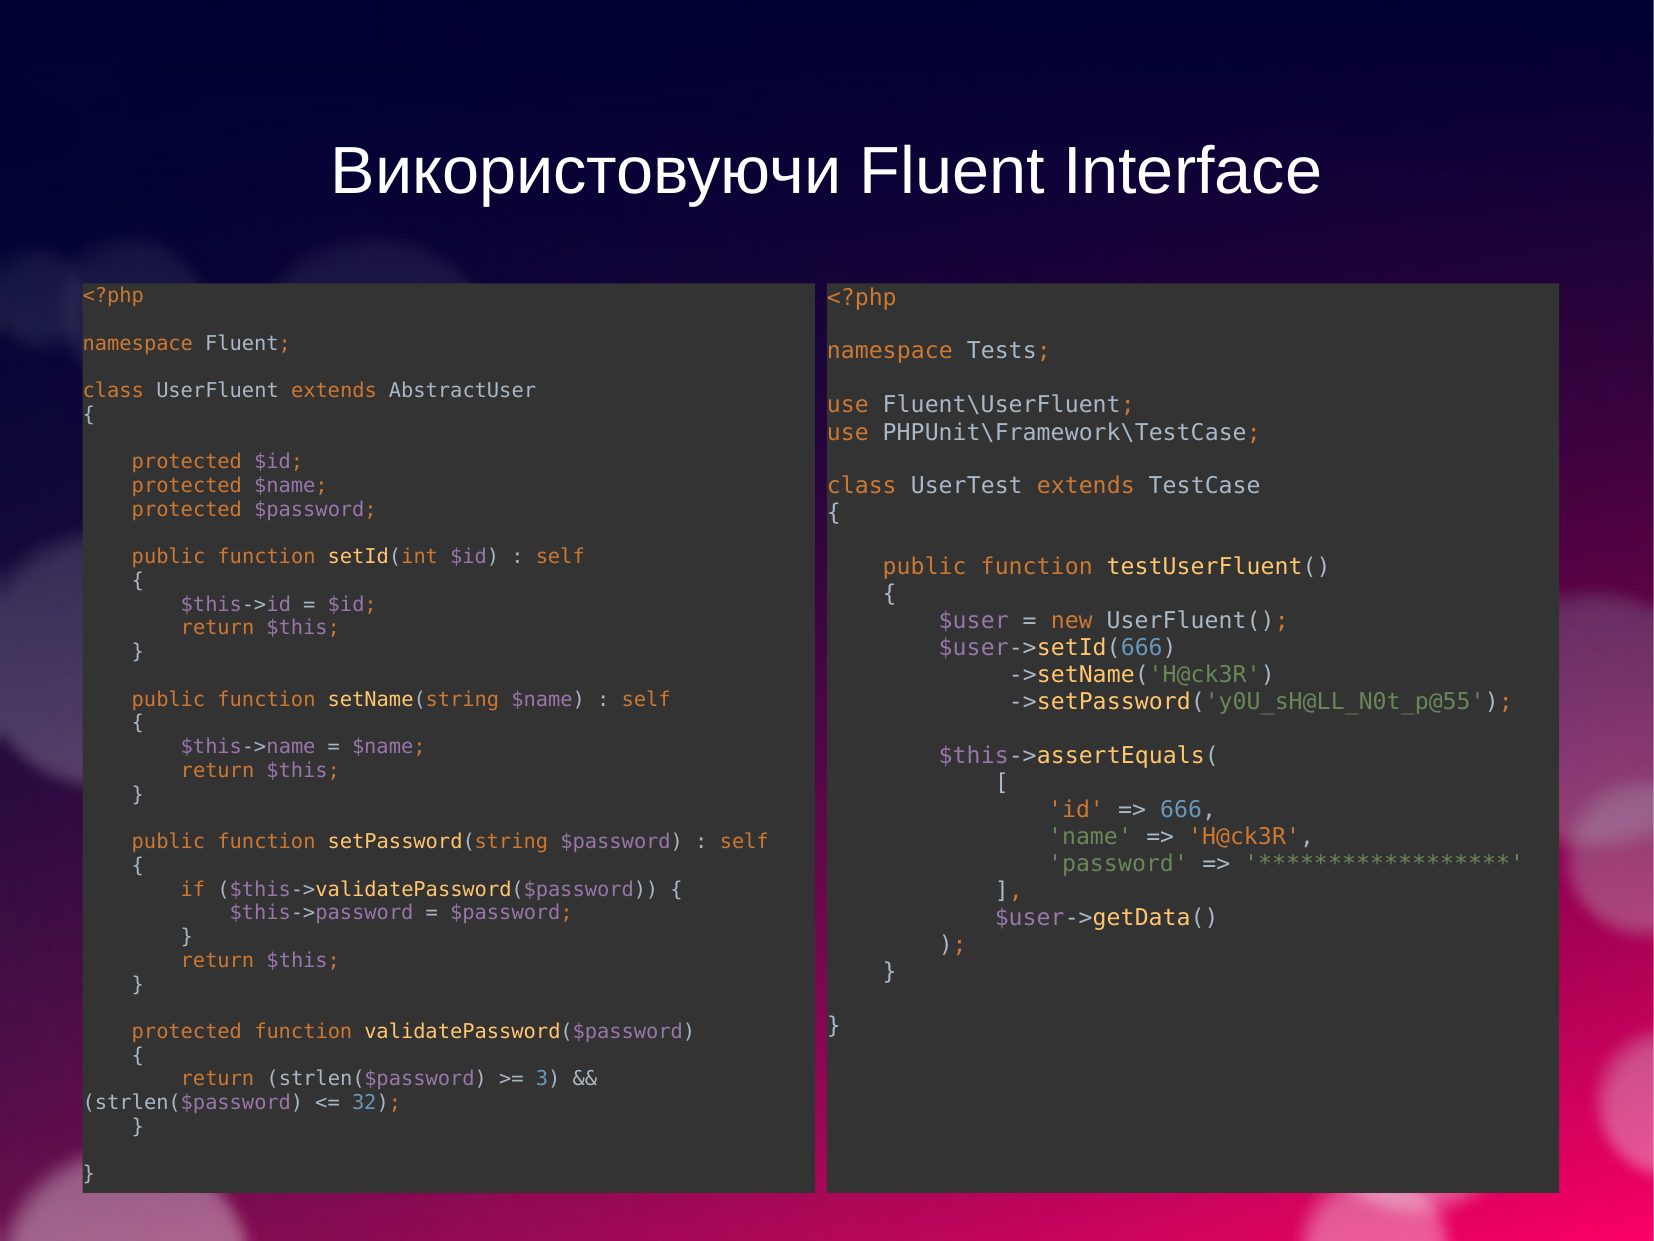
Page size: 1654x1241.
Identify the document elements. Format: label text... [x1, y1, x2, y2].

list <?php namespace Tests; use Fluent\UserFluent; use PHPUnit\Framework\TestCase; class UserTest extends TestCase { public function testUserFluent() { $user = new UserFluent(); $user->setId(666) ->setName('H@ck3R') ->setPassword('y0U_sH@LL_N0t_p@55'); $this->assertEquals( [ 'id' => 666, 'name' => 'H@ck3R', 'password' => '******************' ], $user->getData() ); } } [826, 283, 1560, 1193]
title Використовуючи Fluent Interface [82, 67, 1571, 275]
picture [0, 0, 1654, 1241]
list <?php namespace Fluent; class UserFluent extends AbstractUser { protected $id; protected $name; protected $password; public function setId(int $id) : self { $this->id = $id; return $this; } public function setName(string $name) : self { $this->name = $name; return $this; } public function setPassword(string $password) : self { if ($this->validatePassword($password)) { $this->password = $password; } return $this; } protected function validatePassword($password) { return (strlen($password) >= 3) && (strlen($password) <= 32); } } [82, 283, 815, 1193]
